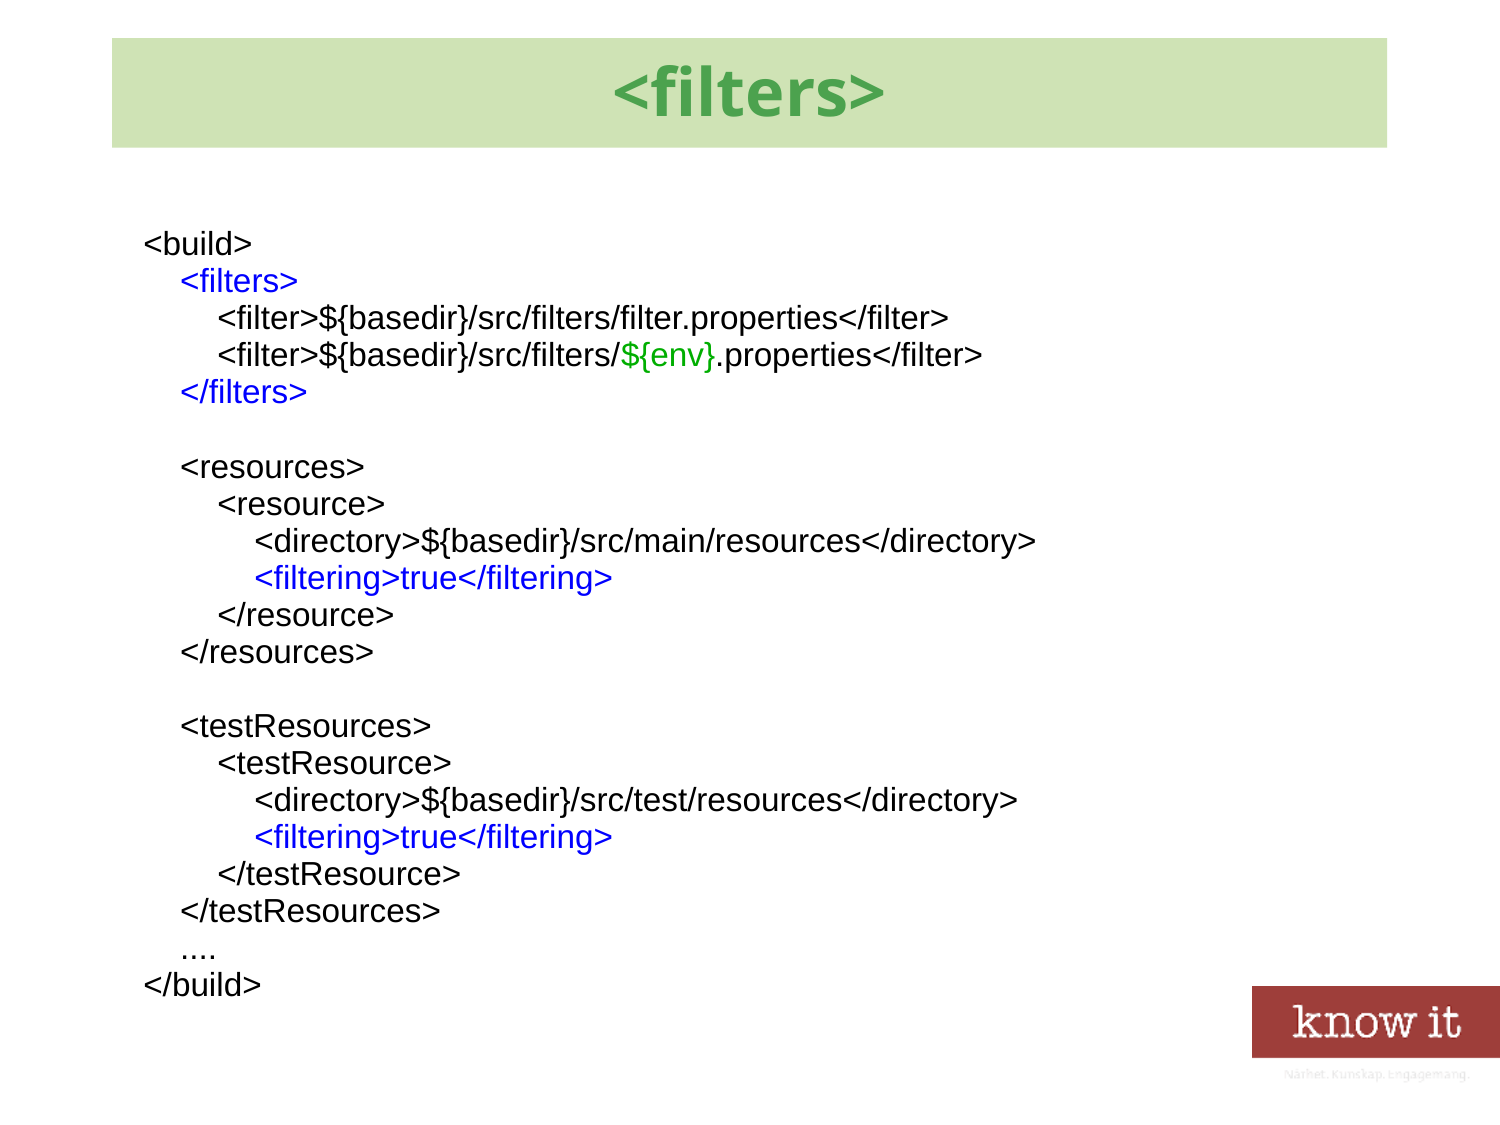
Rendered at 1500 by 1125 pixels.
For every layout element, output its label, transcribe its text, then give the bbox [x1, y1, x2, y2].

text_box <filters> [112, 38, 1388, 148]
text_box <build> <filters> <filter>${basedir}/src/filters/filter.properties</filter> <filter>${basedir}/src/filters/${env}.properties</filter> </filters> <resources> <resource> <directory>${basedir}/src/main/resources</directory> <filtering>true</filtering> </resource> </resources> <testResources> <testResource> <directory>${basedir}/src/test/resources</directory> <filtering>true</filtering> </testResource> </testResources> .... </build> [128, 218, 1152, 1016]
picture [1252, 986, 1500, 1058]
